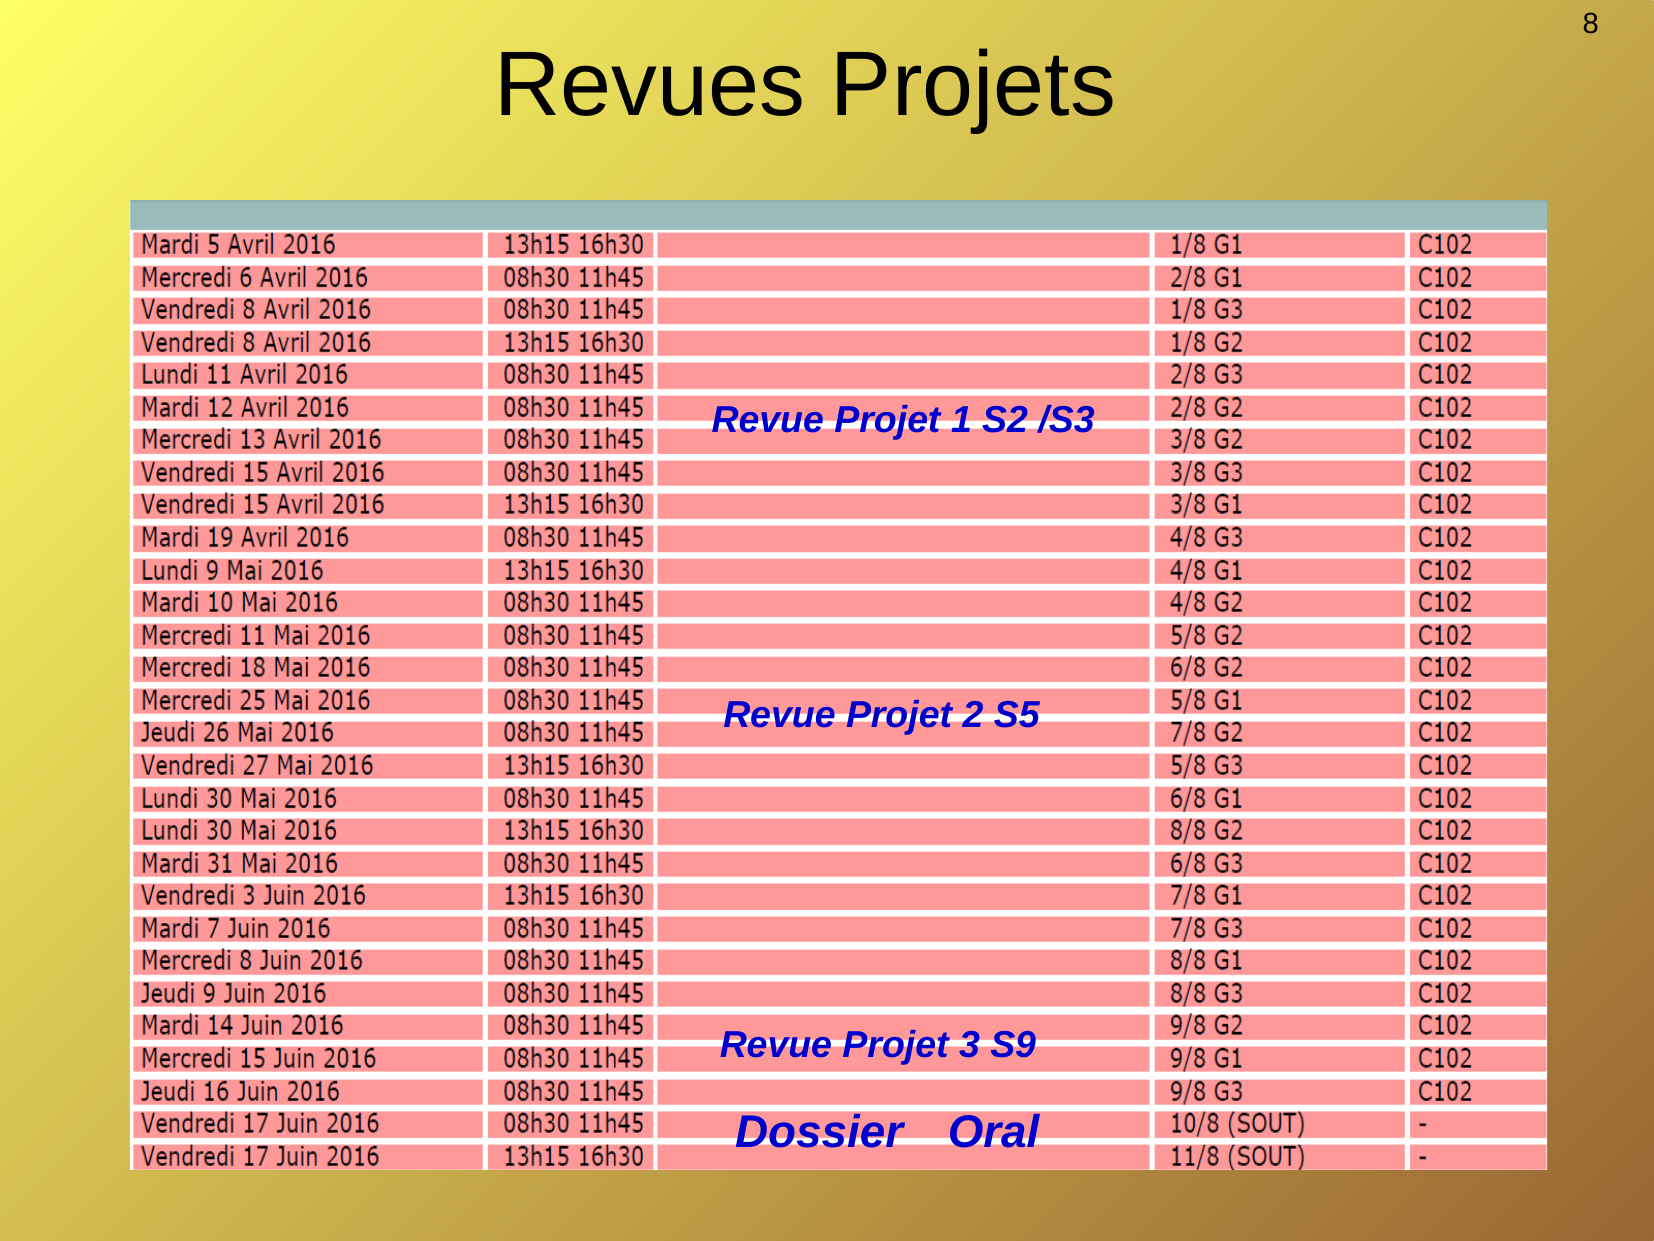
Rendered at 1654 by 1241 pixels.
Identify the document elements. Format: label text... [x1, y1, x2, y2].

picture [129, 200, 1548, 1170]
text_box <numéro> [1567, 0, 1654, 48]
text_box Revue Projet 1 S2 /S3 [696, 391, 1110, 449]
text_box Revue Projet 2 S5 [708, 686, 1055, 745]
title Revues Projets [351, 23, 1261, 127]
text_box Revue Projet 3 S9 [705, 1015, 1052, 1074]
text_box Oral [933, 1098, 1140, 1165]
text_box Dossier [720, 1098, 928, 1165]
